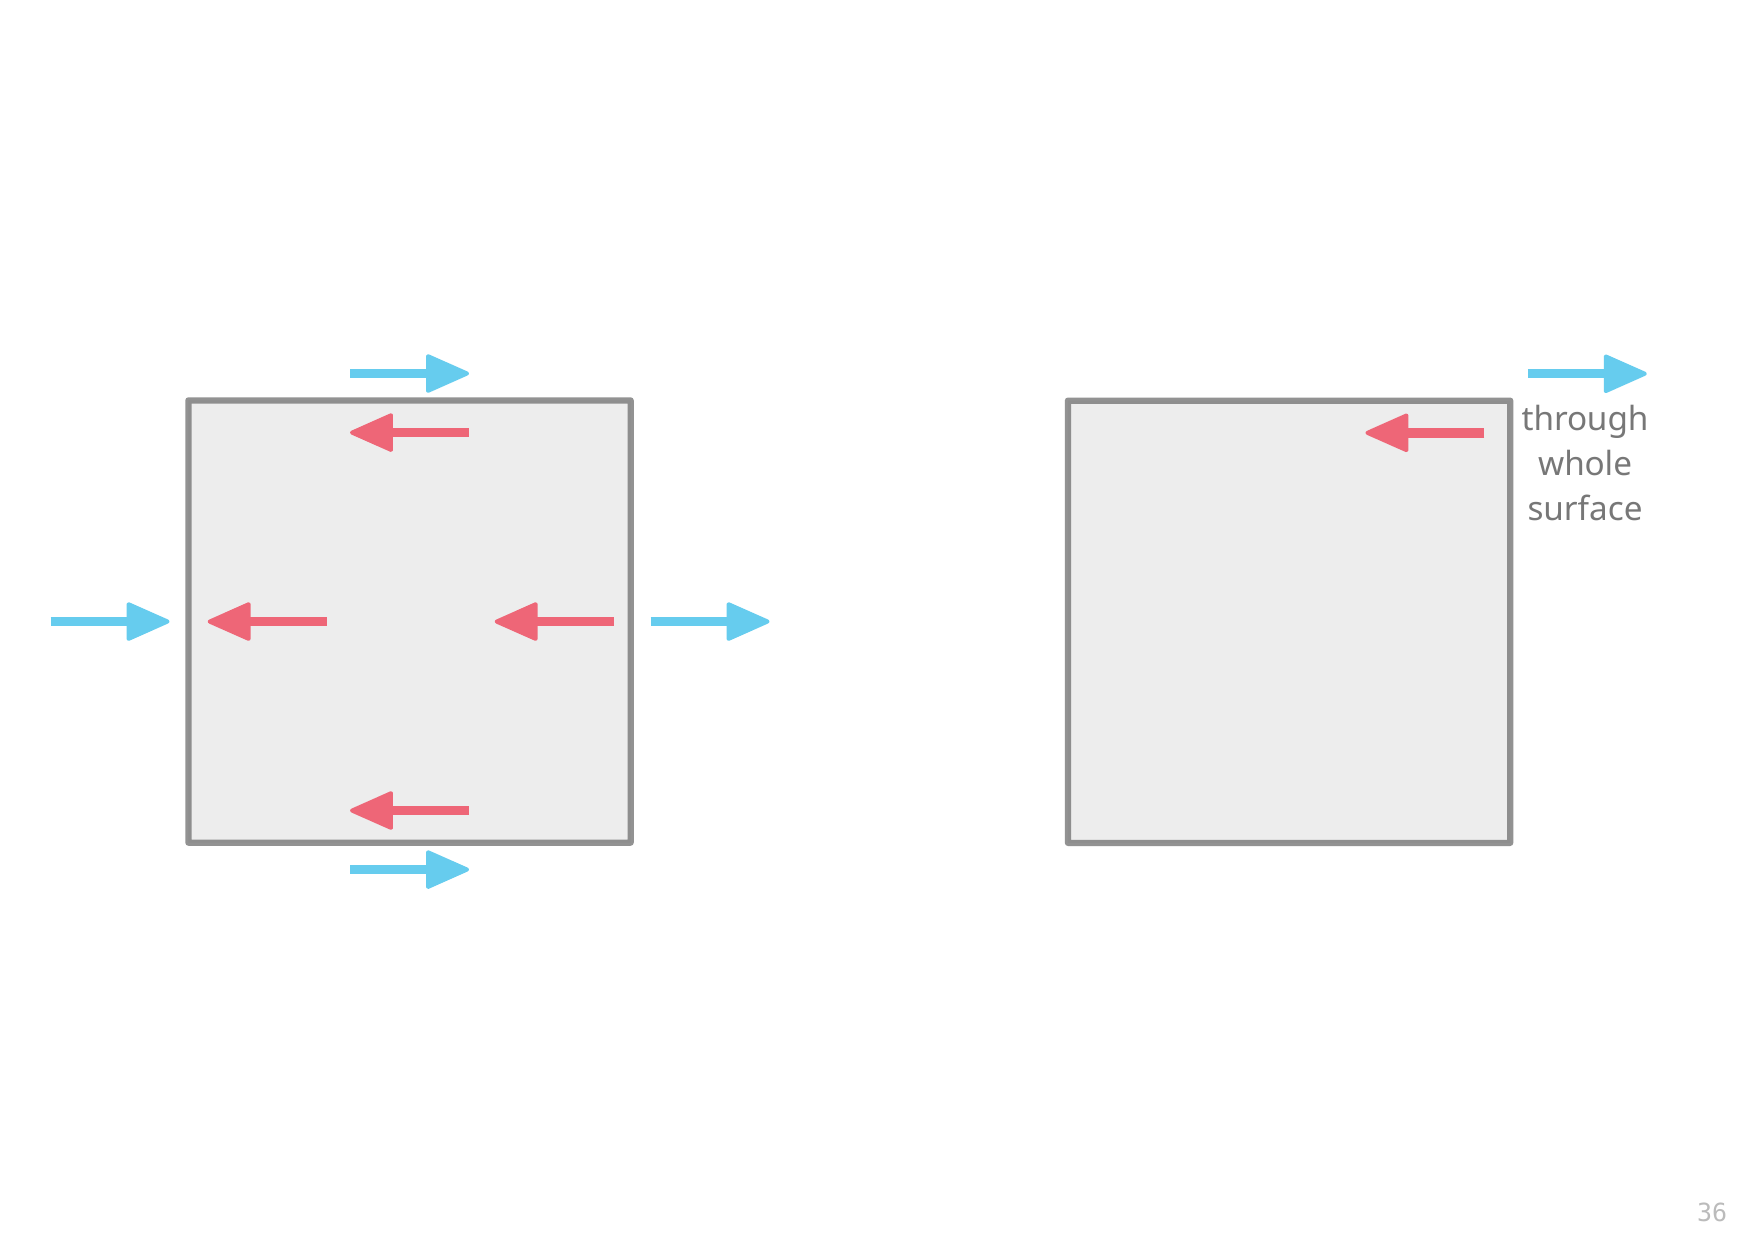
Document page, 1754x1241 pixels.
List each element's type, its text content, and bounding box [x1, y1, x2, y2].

text_box [1067, 400, 1511, 843]
text_box through whole surface [1506, 387, 1656, 502]
text_box [188, 400, 631, 843]
